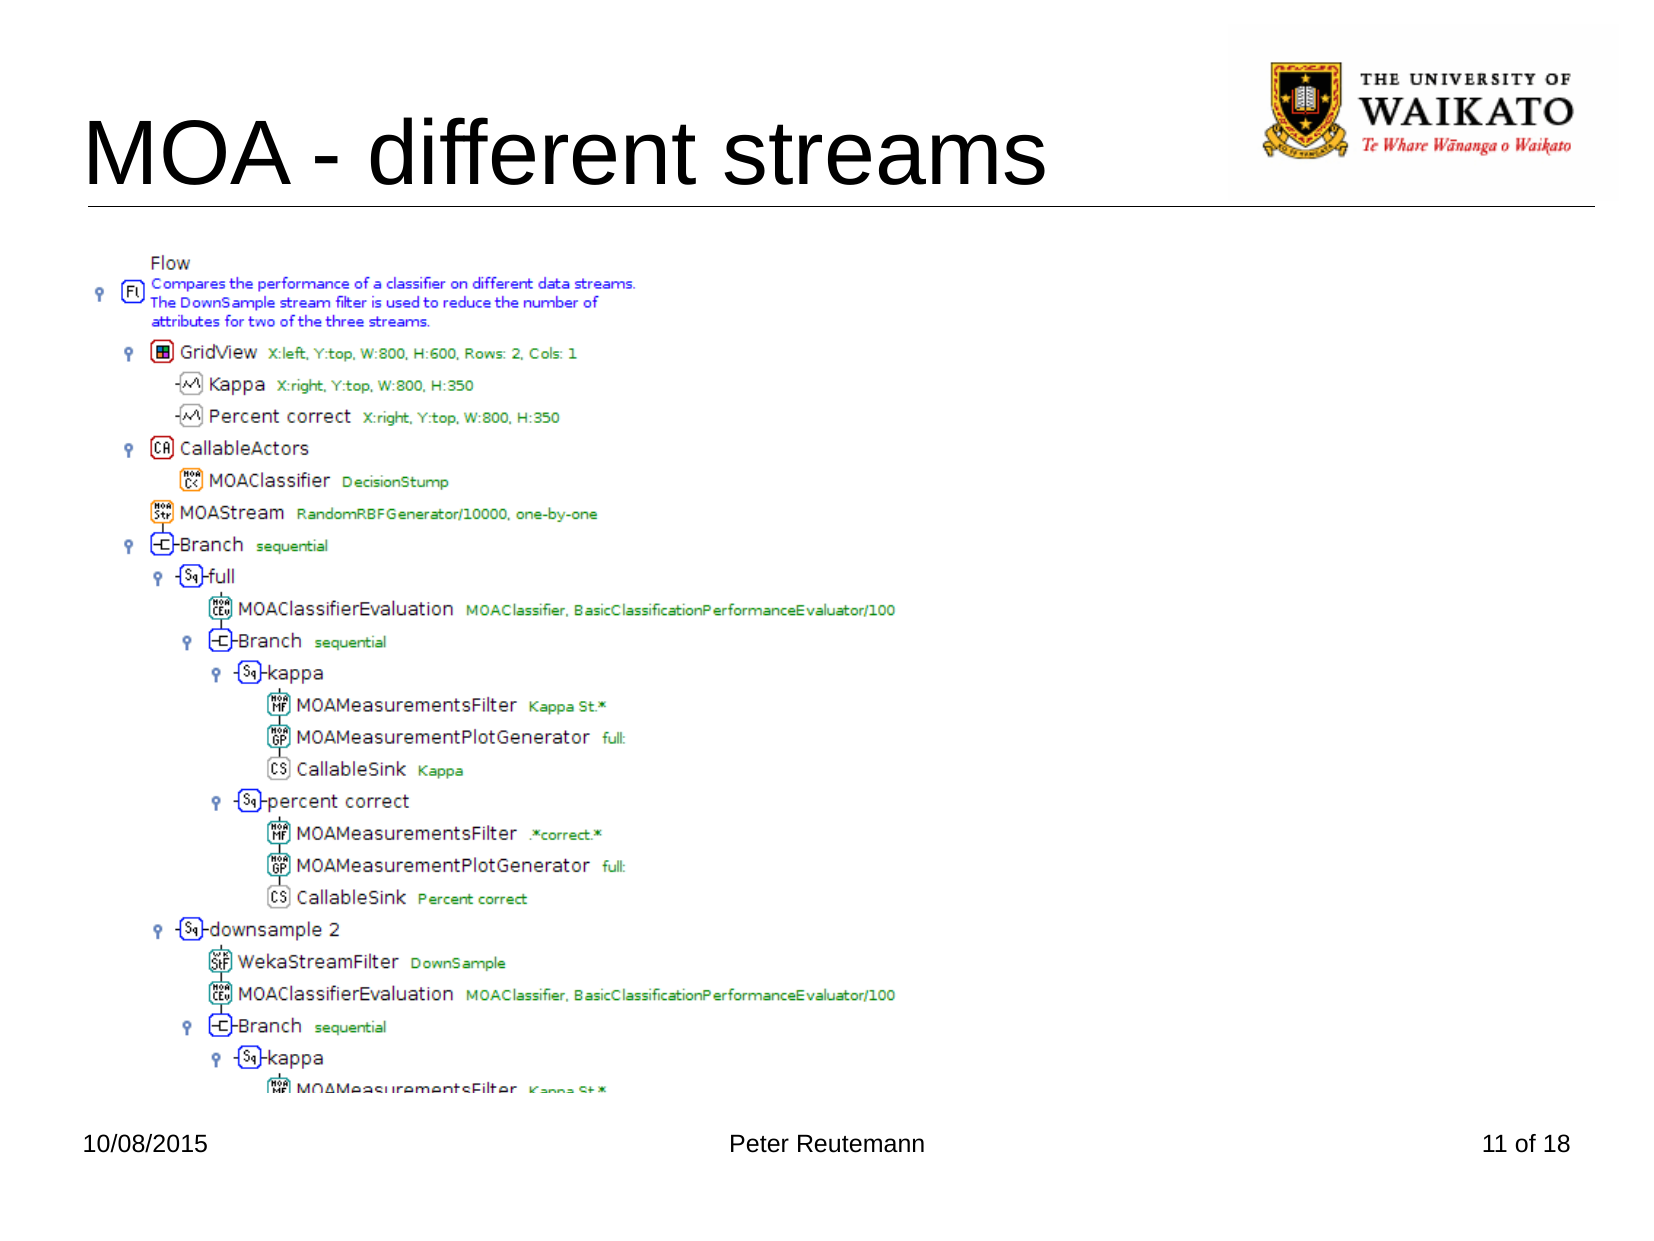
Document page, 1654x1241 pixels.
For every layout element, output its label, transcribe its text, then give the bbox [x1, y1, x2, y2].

picture [1228, 24, 1619, 201]
title MOA - different streams [82, 49, 1571, 257]
picture [88, 248, 1004, 1093]
